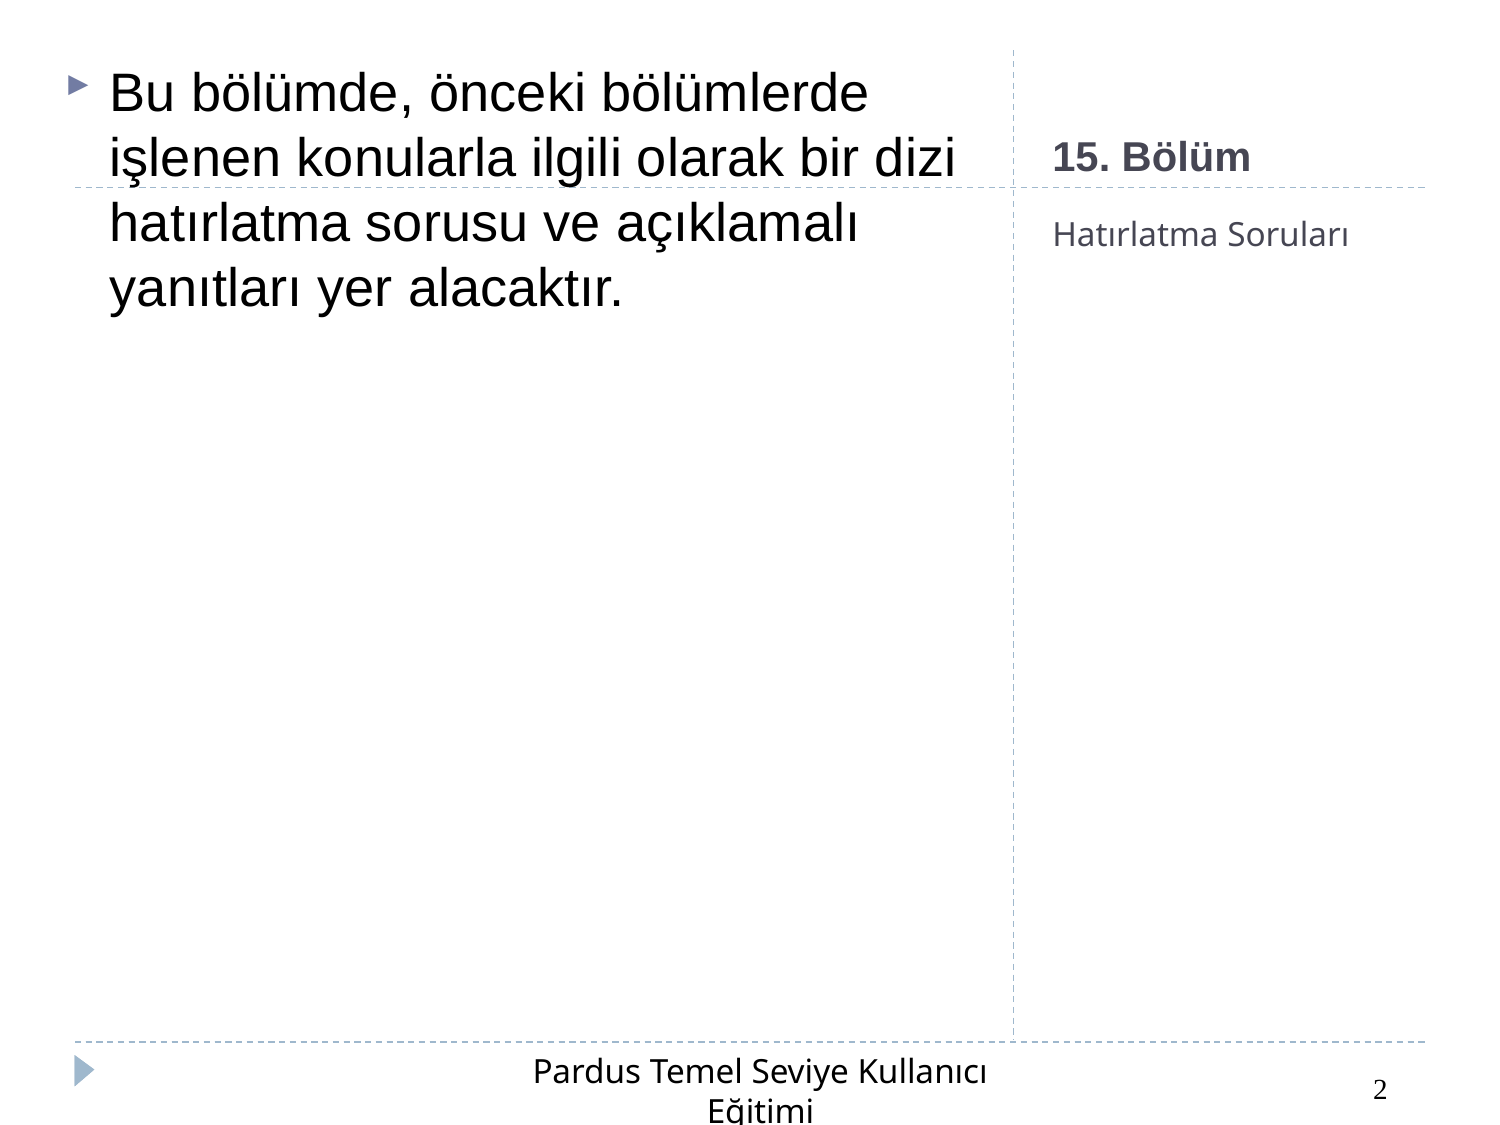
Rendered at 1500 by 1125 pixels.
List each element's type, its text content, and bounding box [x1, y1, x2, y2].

list Hatırlatma Soruları [1037, 200, 1450, 995]
title 15. Bölüm [1037, 50, 1450, 188]
list Bu bölümde, önceki bölümlerde işlenen konularla ilgili olarak bir dizi hatırlatma sorusu ve açıklamalı yanıtları yer alacaktır. [50, 50, 988, 988]
